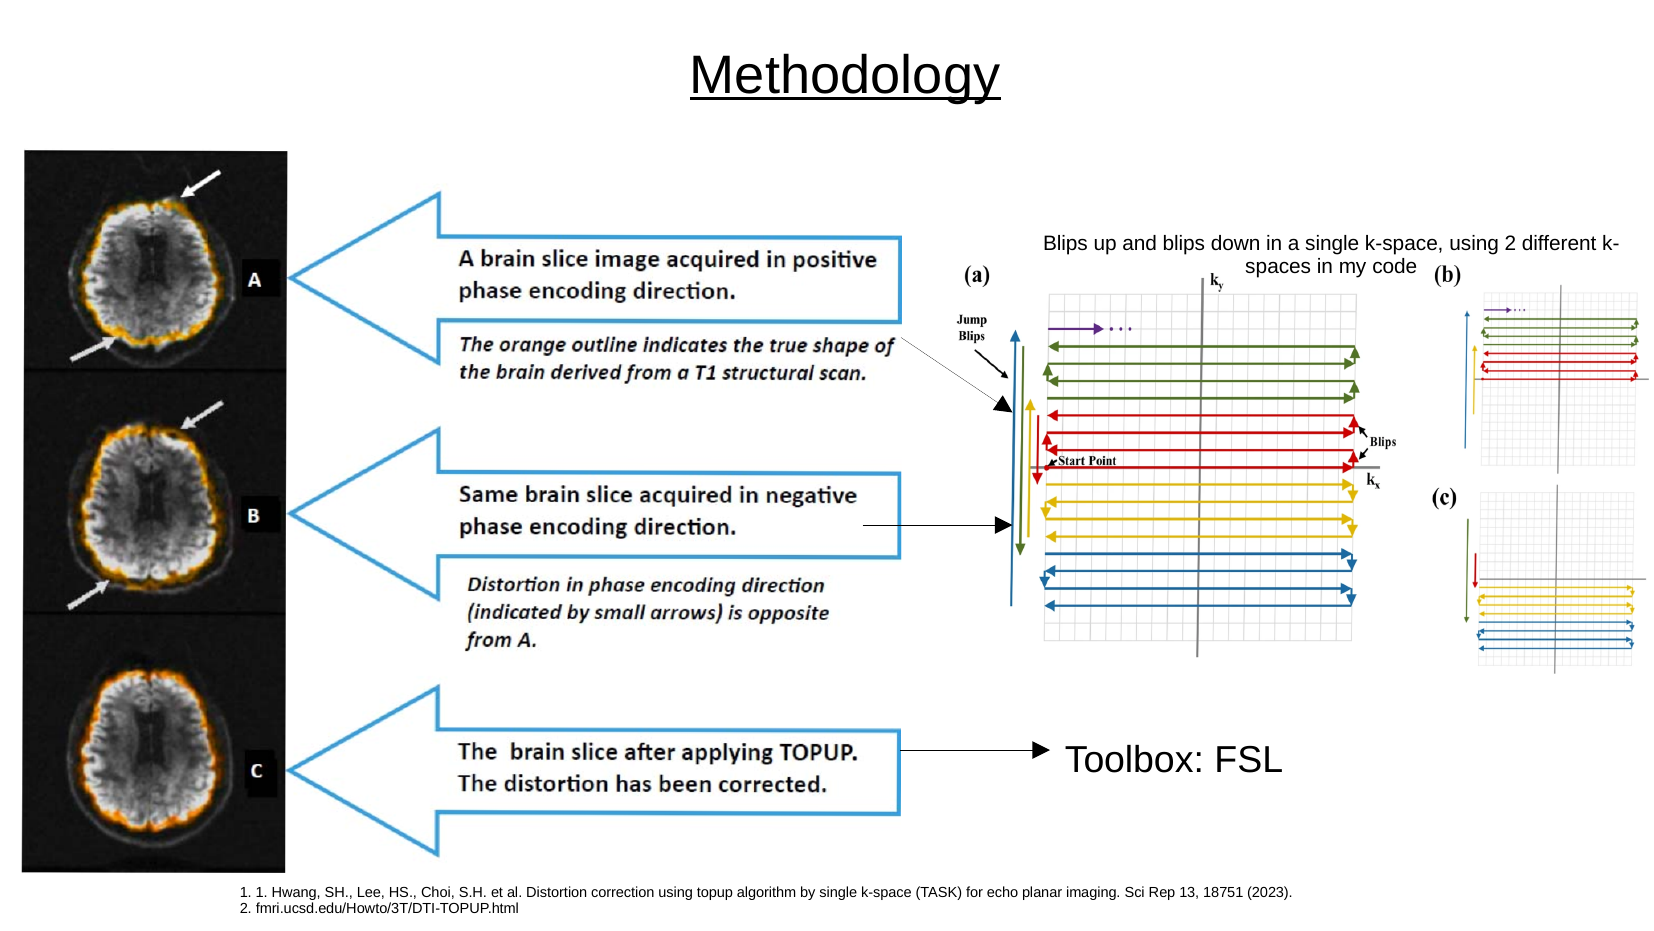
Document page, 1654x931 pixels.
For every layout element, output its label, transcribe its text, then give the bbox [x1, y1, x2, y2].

picture [950, 262, 1650, 676]
picture [20, 147, 902, 876]
text_box Toolbox: FSL [1050, 730, 1313, 788]
text_box 1. 1. Hwang, SH., Lee, HS., Choi, S.H. et al. Distortion correction using topup algorithm by single k-space (TASK) for echo planar imaging. Sci Rep 13, 18751 (2023). 2. fmri.ucsd.edu/Howto/3T/DTI-TOPUP.html [225, 876, 1613, 931]
text_box Methodology [675, 37, 1088, 113]
text_box Blips up and blips down in a single k-space, using 2 different k-spaces in my code [1012, 224, 1651, 286]
